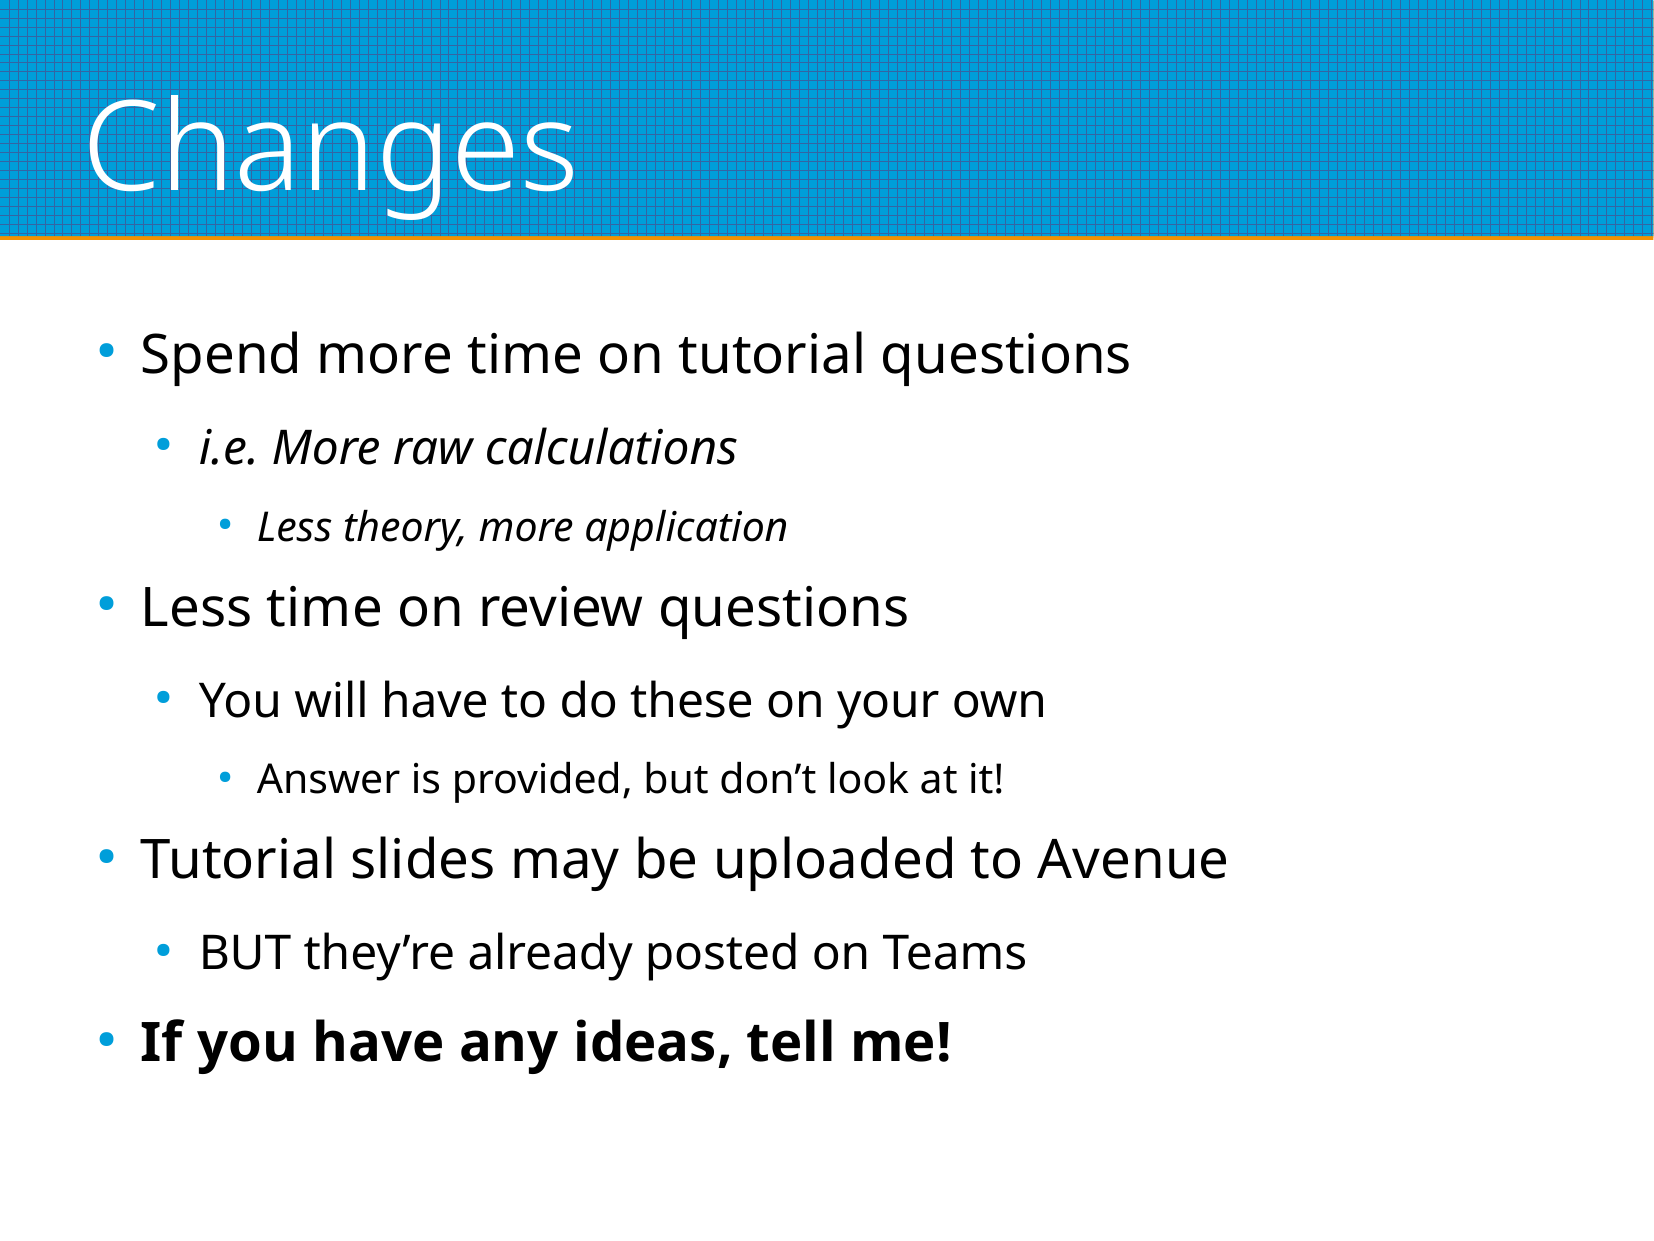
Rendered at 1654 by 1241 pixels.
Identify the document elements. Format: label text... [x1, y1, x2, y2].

title Changes [82, 19, 1571, 227]
list Spend more time on tutorial questions i.e. More raw calculations Less theory, more application Less time on review questions You will have to do these on your own Answer is provided, but don’t look at it! Tutorial slides may be uploaded to Avenue BUT they’re already posted on Teams If you have any ideas, tell me! [82, 314, 1563, 1081]
